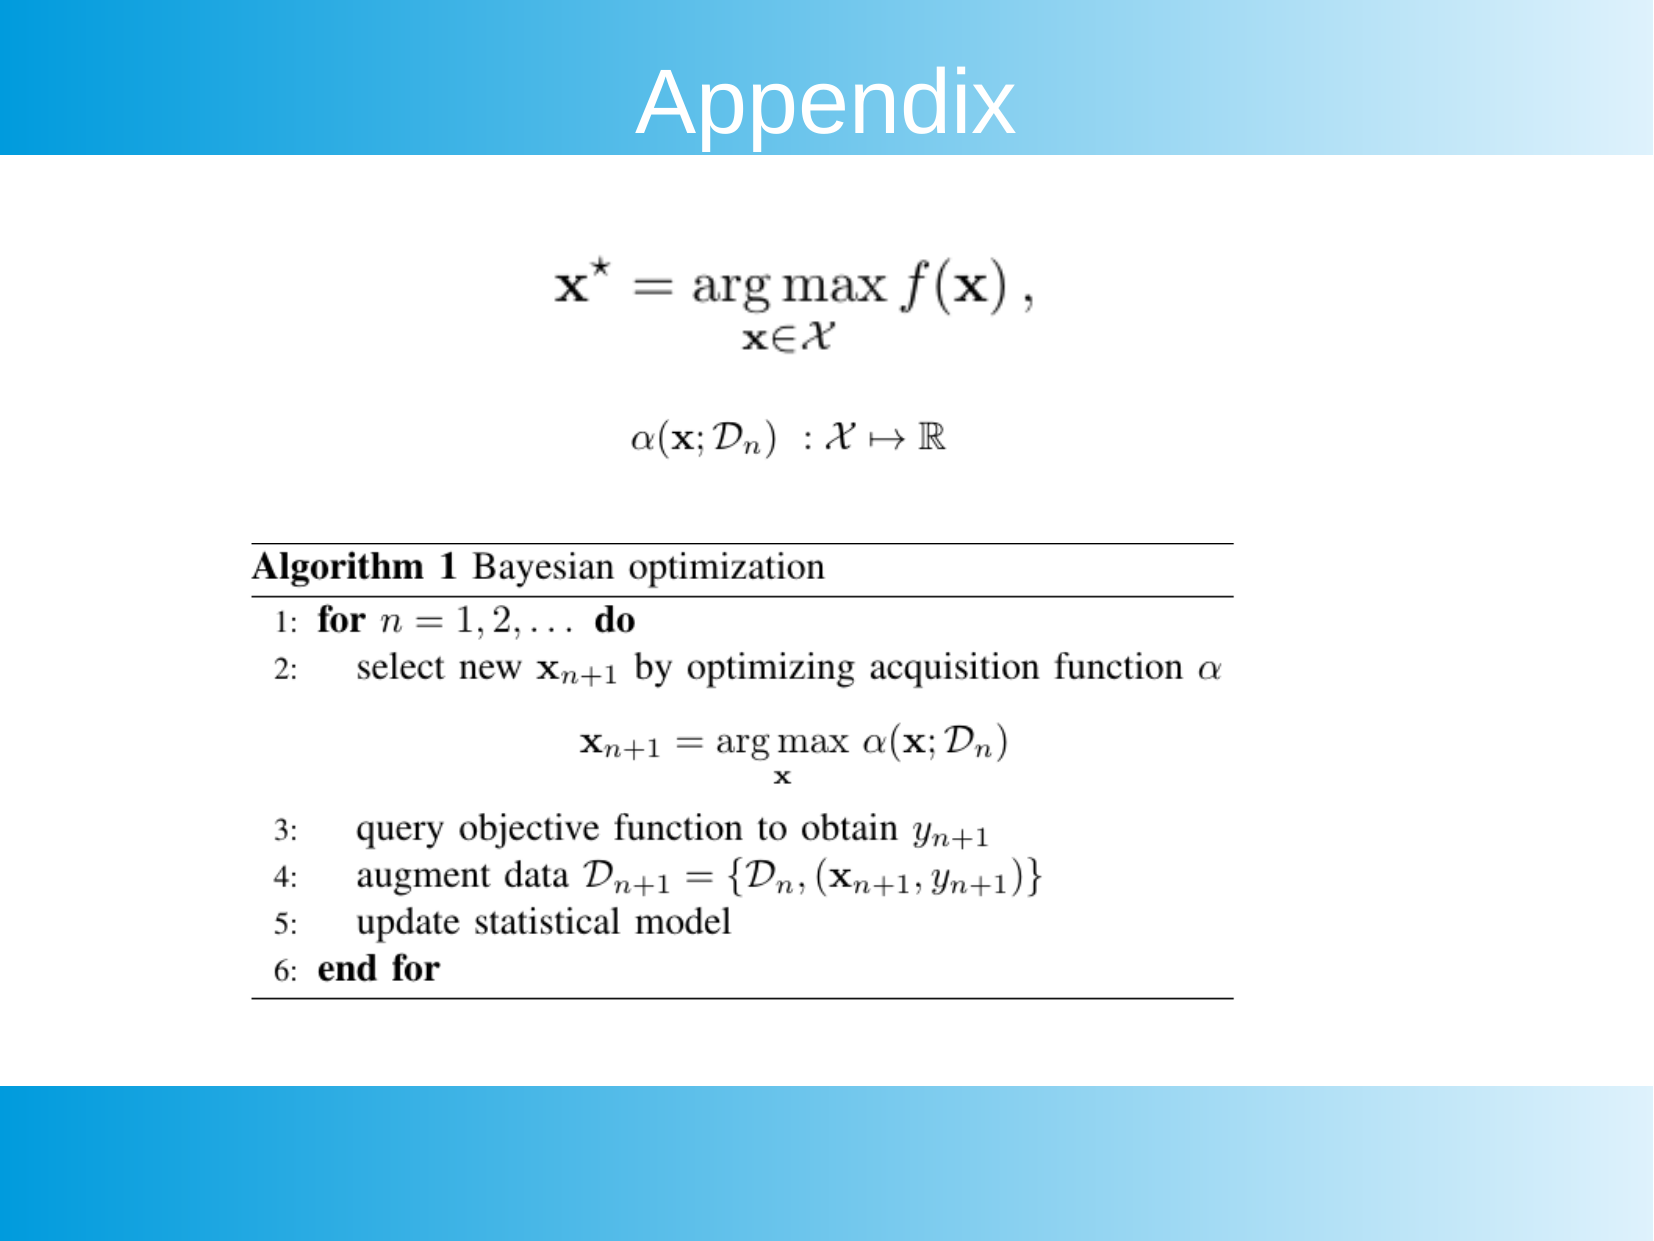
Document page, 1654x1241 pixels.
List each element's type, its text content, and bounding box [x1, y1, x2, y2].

picture [512, 233, 1081, 376]
picture [630, 410, 787, 466]
title Appendix [82, 49, 1571, 155]
picture [244, 543, 1306, 1021]
picture [795, 415, 953, 466]
